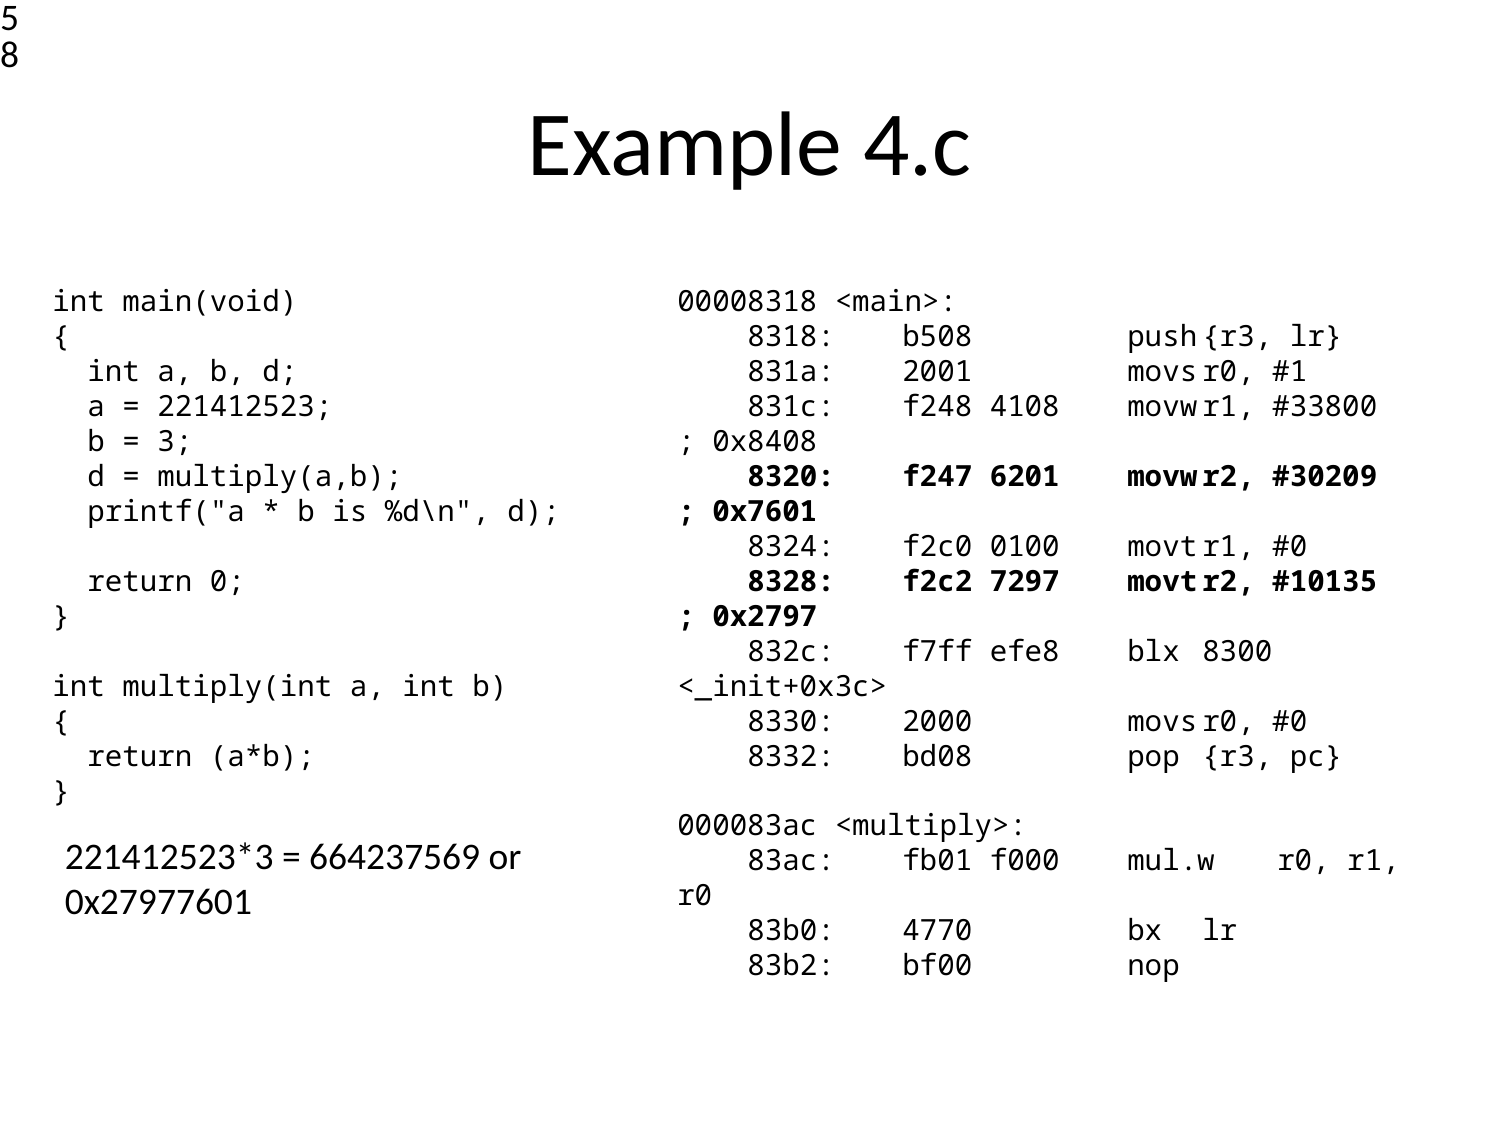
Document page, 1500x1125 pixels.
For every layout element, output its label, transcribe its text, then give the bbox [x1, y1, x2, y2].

text_box 221412523*3 = 664237569 or 0x27977601 [49, 824, 563, 930]
text_box 00008318 <main>: 8318: b508 push {r3, lr} 831a: 2001 movs r0, #1 831c: f248 4108 movw r1, #33800 ; 0x8408 8320: f247 6201 movw r2, #30209 ; 0x7601 8324: f2c0 0100 movt r1, #0 8328: f2c2 7297 movt r2, #10135 ; 0x2797 832c: f7ff efe8 blx 8300 <_init+0x3c> 8330: 2000 movs r0, #0 8332: bd08 pop {r3, pc} 000083ac <multiply>: 83ac: fb01 f000 mul.w r0, r1, r0 83b0: 4770 bx lr 83b2: bf00 nop [662, 274, 1450, 989]
title Example 4.c [75, 45, 1425, 233]
text_box int main(void) { int a, b, d; a = 221412523; b = 3; d = multiply(a,b); printf("a * b is %d\n", d); return 0; } int multiply(int a, int b) { return (a*b); } [37, 274, 662, 815]
